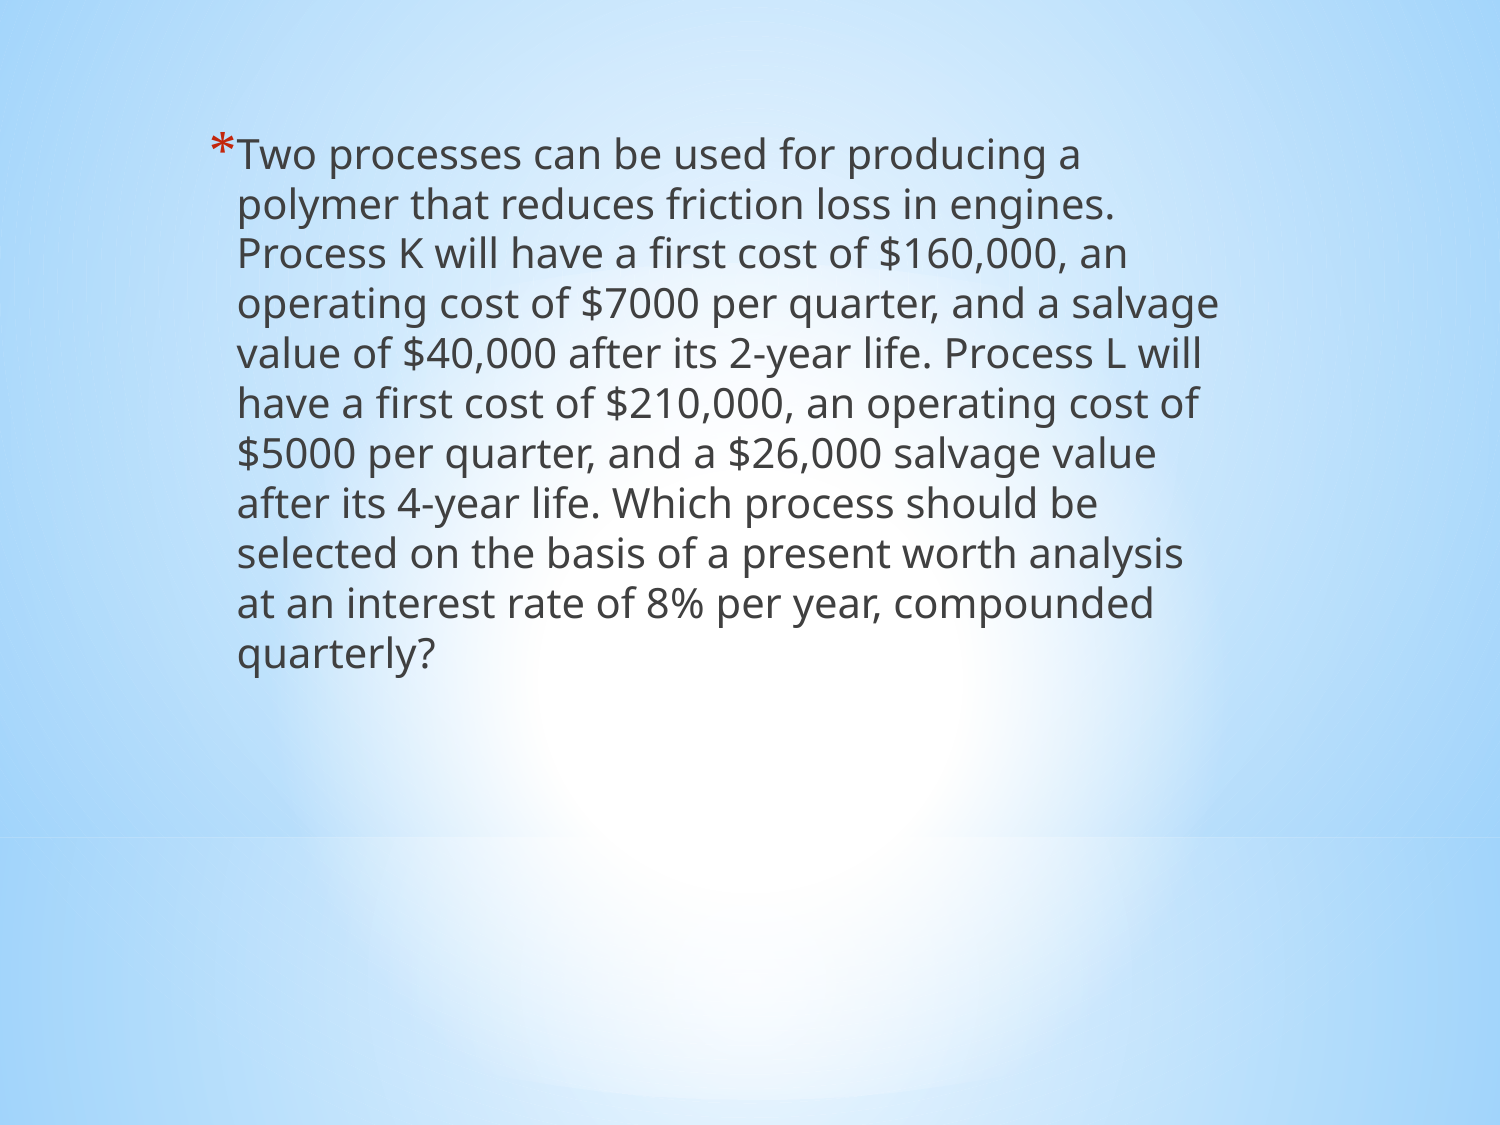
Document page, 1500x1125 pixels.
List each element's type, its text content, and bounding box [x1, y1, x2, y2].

list Two processes can be used for producing a polymer that reduces friction loss in engines. Process K will have a first cost of $160,000, an operating cost of $7000 per quarter, and a salvage value of $40,000 after its 2-year life. Process L will have a first cost of $210,000, an operating cost of $5000 per quarter, and a $26,000 salvage value after its 4-year life. Which process should be selected on the basis of a present worth analysis at an interest rate of 8% per year, compounded quarterly? [187, 120, 1238, 690]
